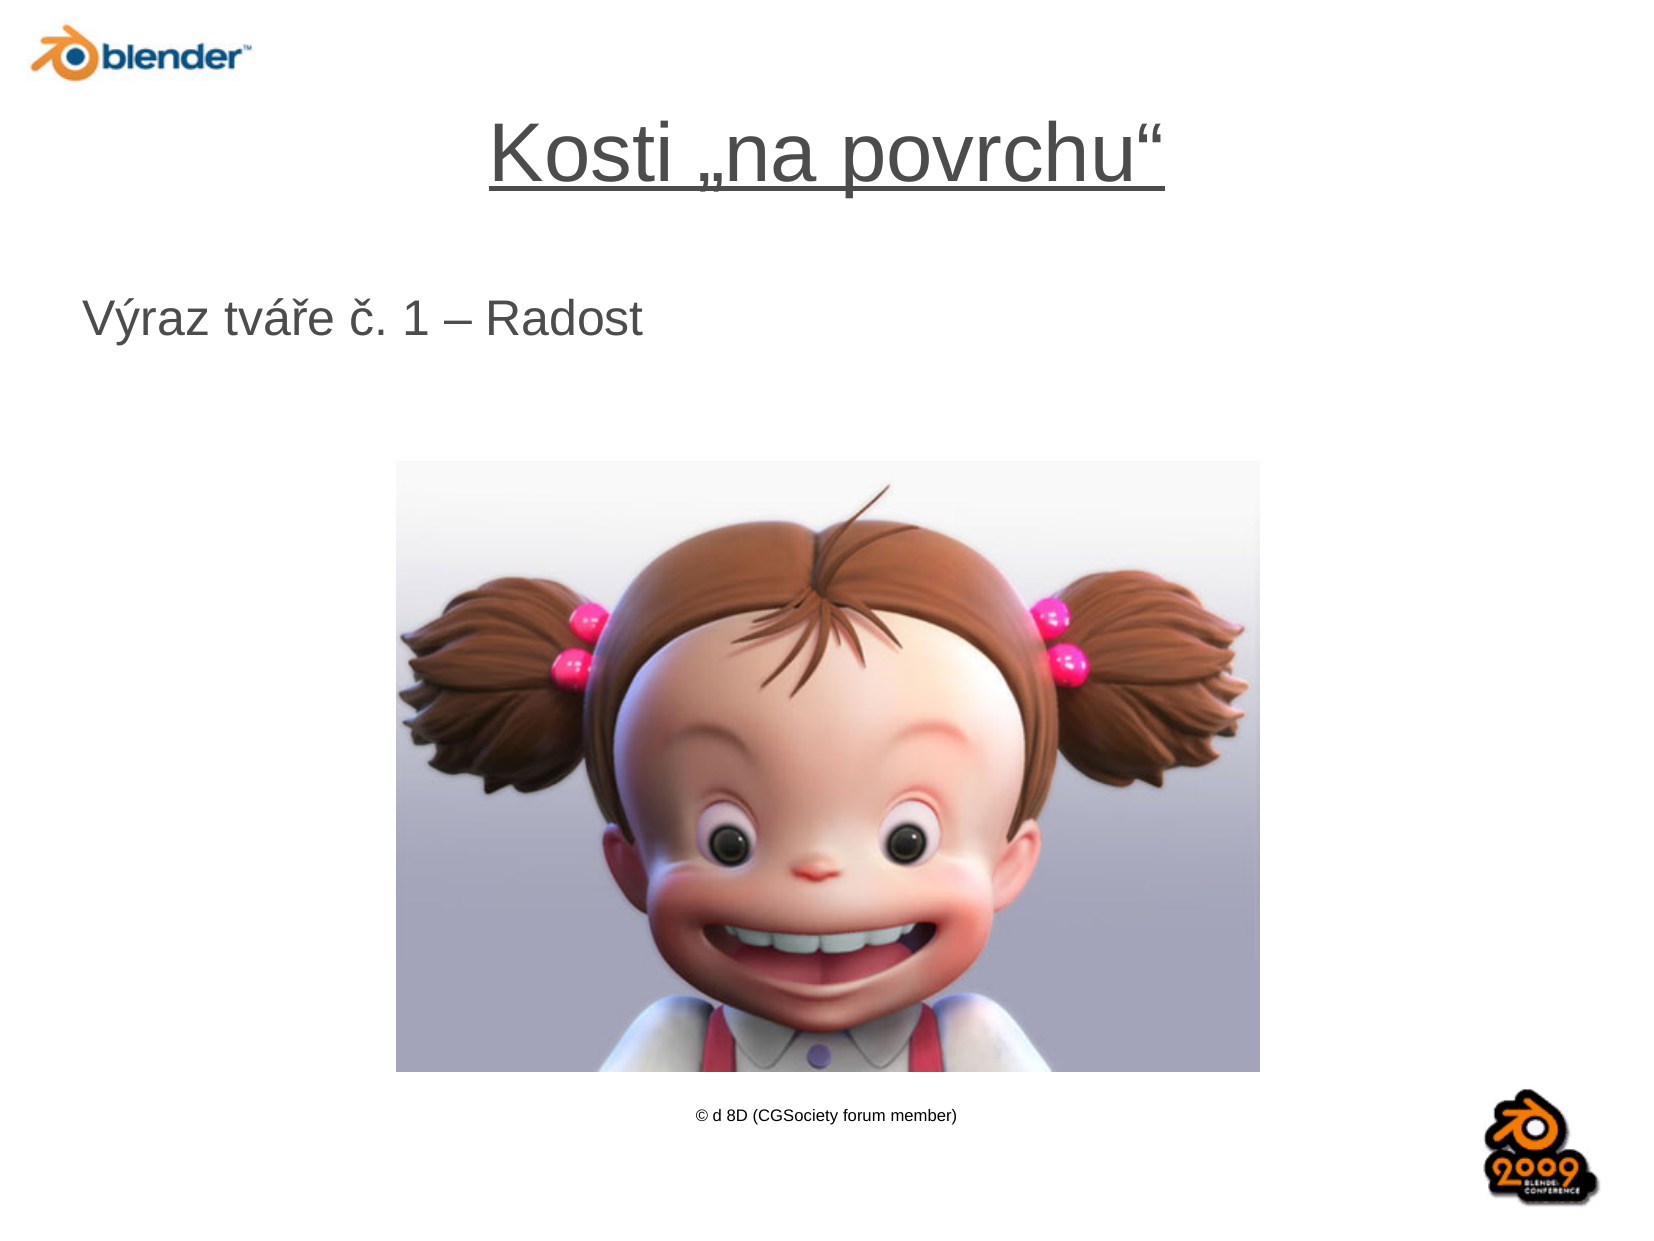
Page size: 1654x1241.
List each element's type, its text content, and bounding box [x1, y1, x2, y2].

title Kosti „na povrchu“ [82, 49, 1571, 257]
picture [1476, 1085, 1602, 1211]
list Výraz tváře č. 1 – Radost © d 8D (CGSociety forum member) [82, 290, 1571, 1125]
picture [396, 461, 1260, 1073]
picture [15, 18, 266, 89]
